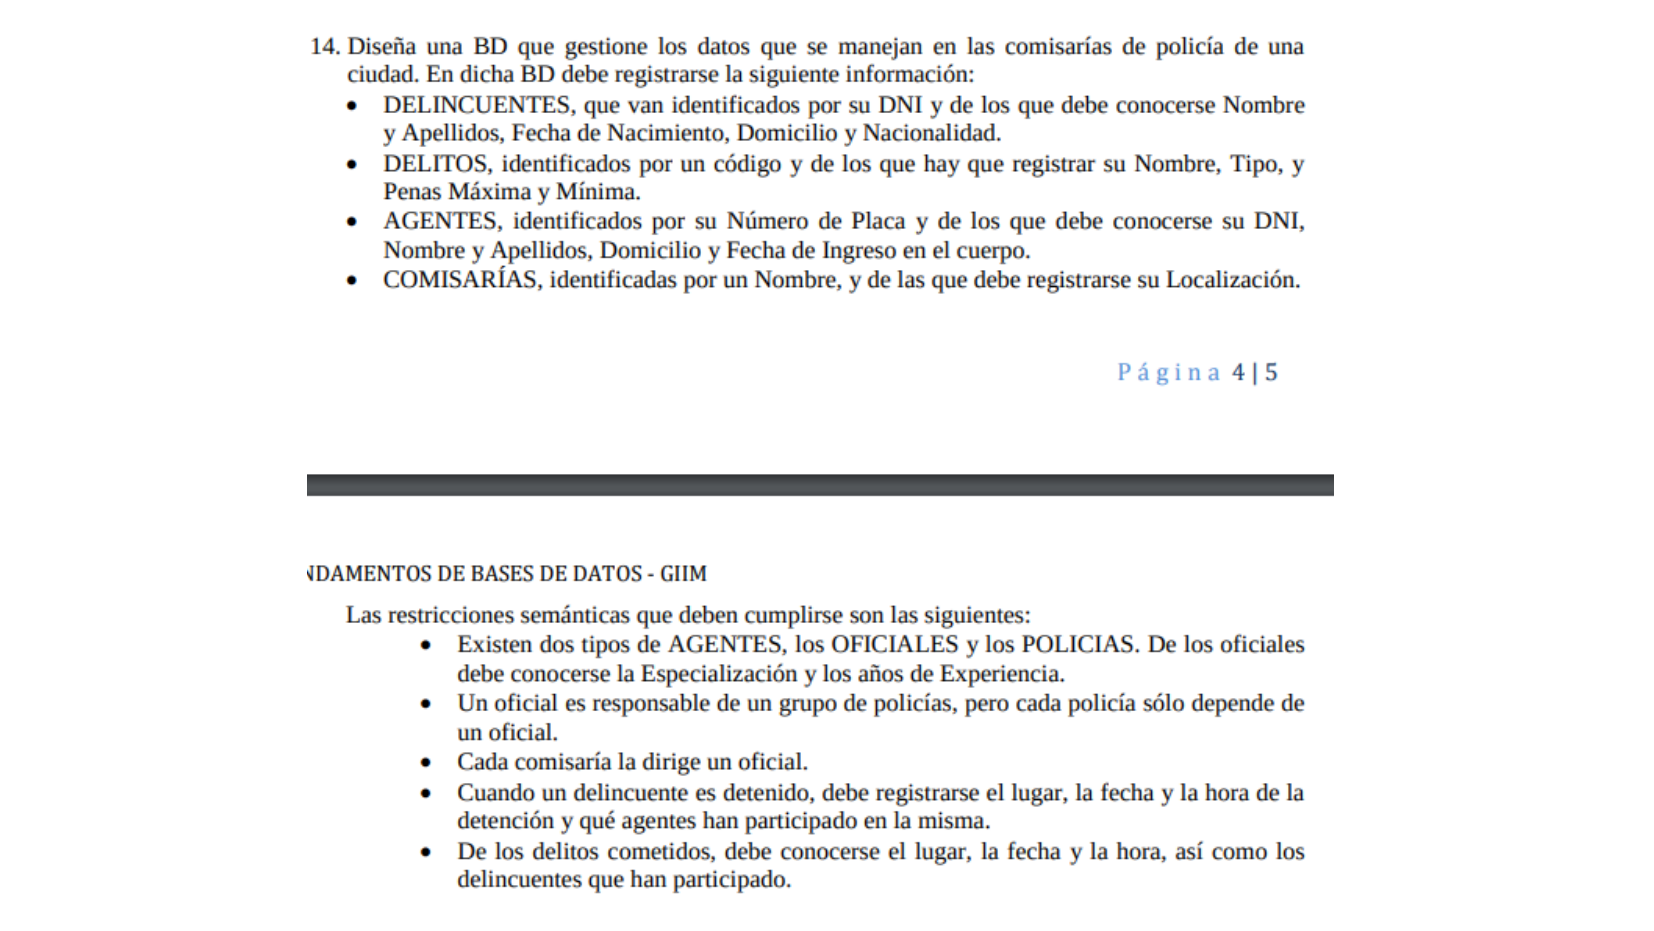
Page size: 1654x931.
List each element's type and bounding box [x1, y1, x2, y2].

picture [307, 11, 1334, 916]
